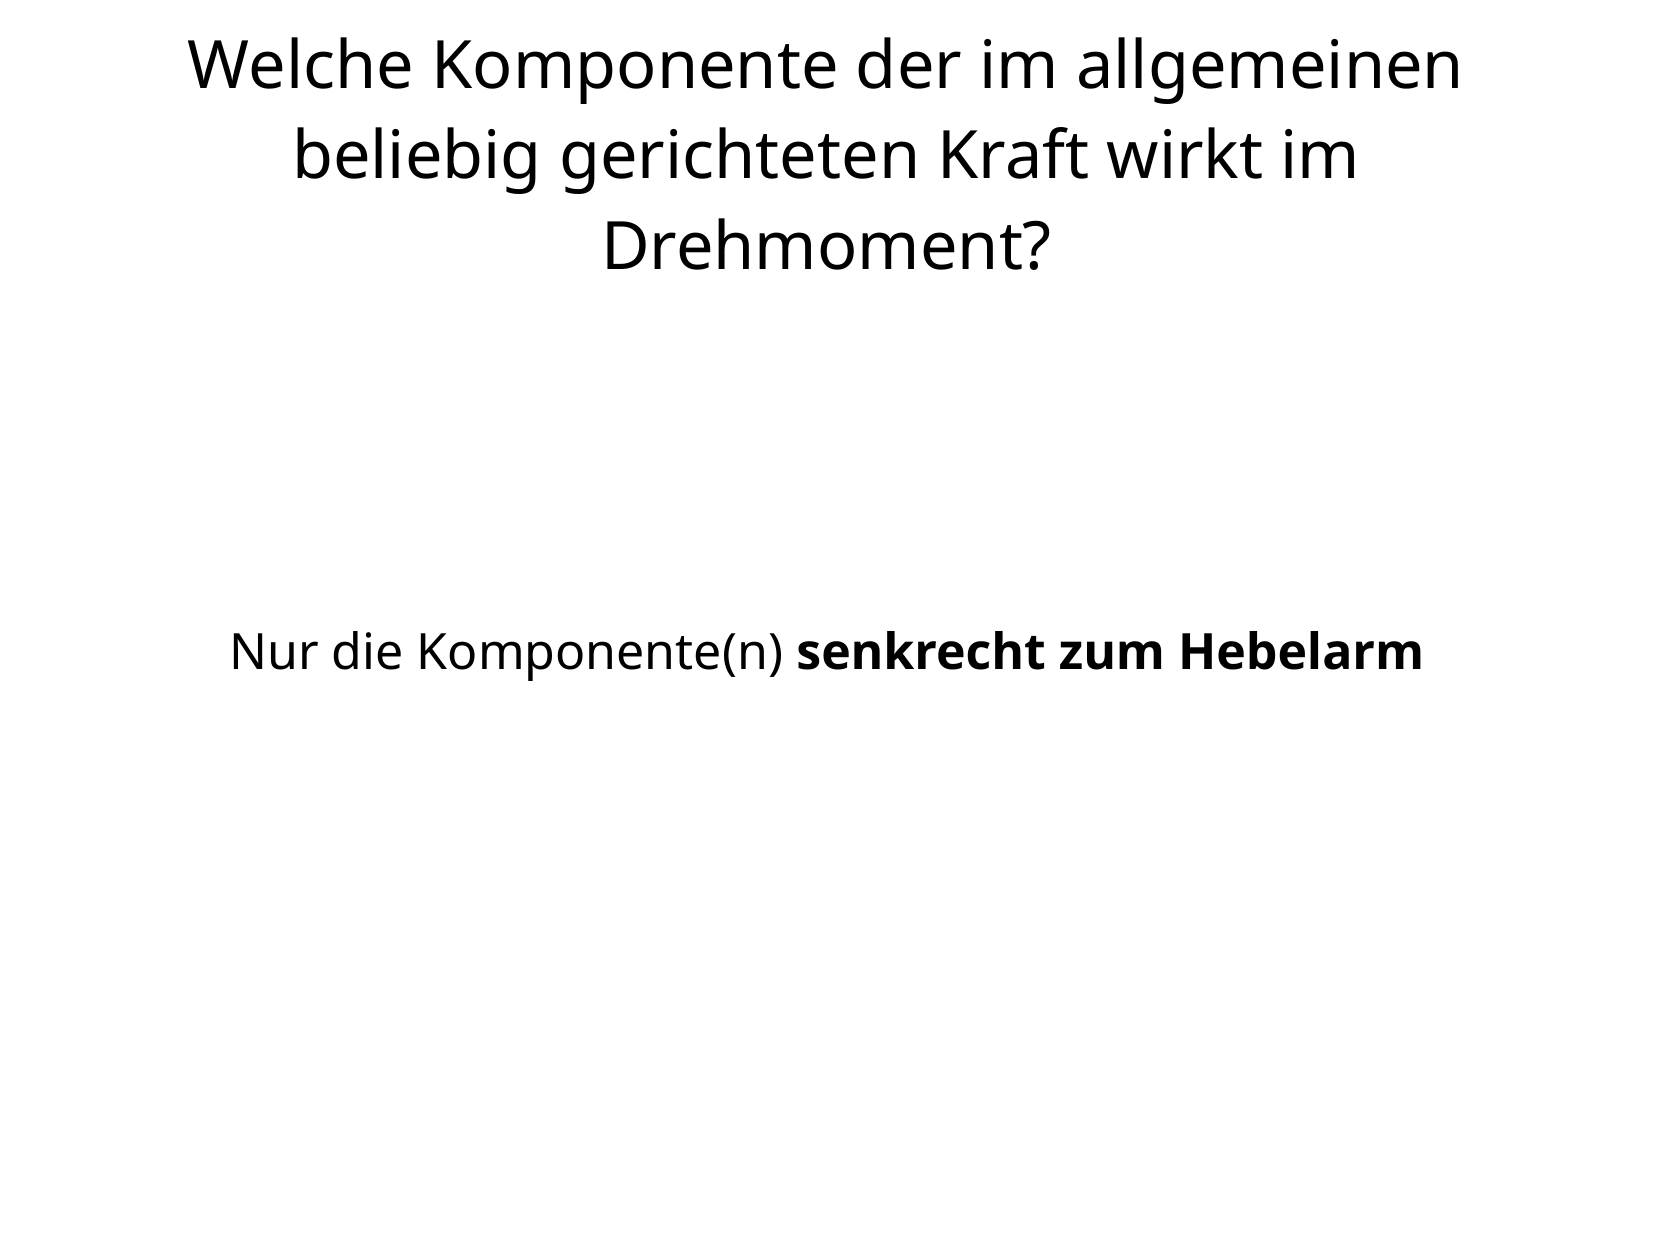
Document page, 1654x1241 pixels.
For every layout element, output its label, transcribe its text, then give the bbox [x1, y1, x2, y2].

title Welche Komponente der im allgemeinen beliebig gerichteten Kraft wirkt im Drehmoment? [82, 49, 1571, 257]
subtitle Nur die Komponente(n) senkrecht zum Hebelarm [82, 290, 1571, 1010]
